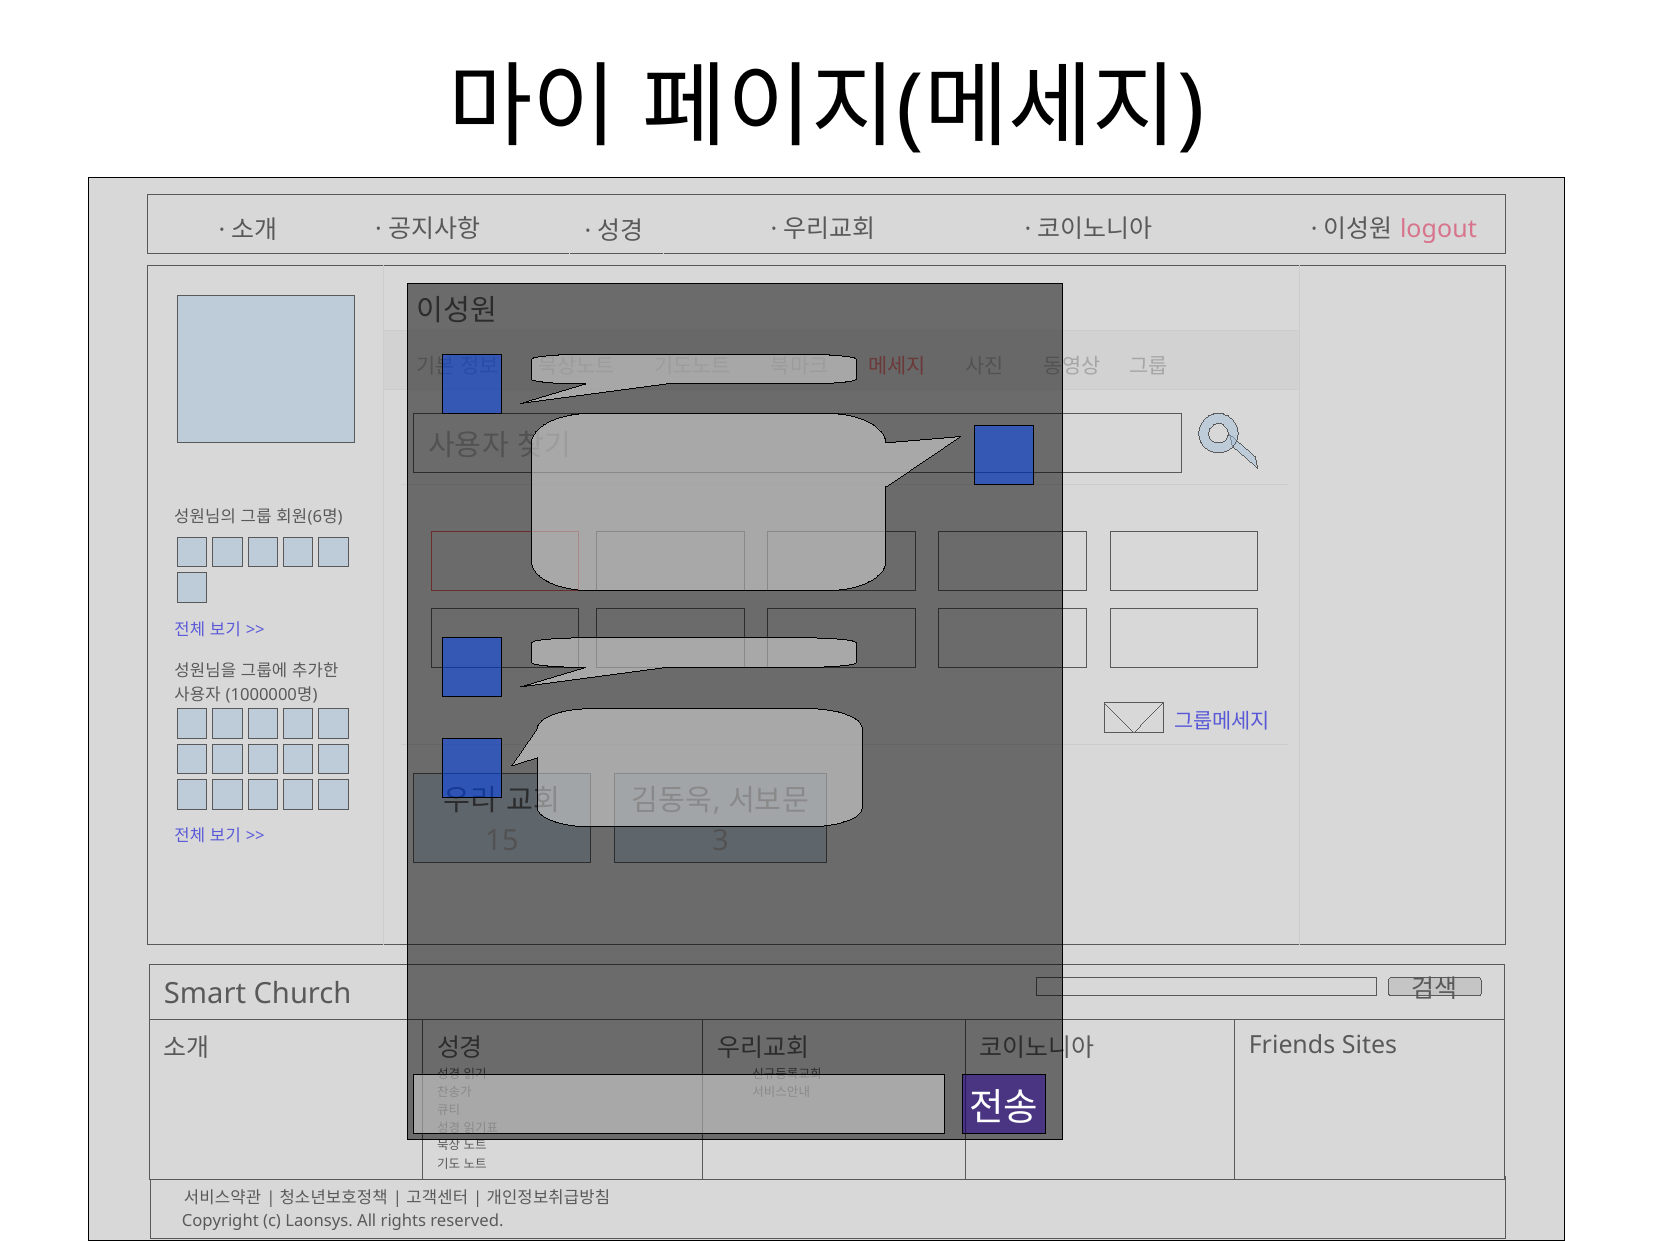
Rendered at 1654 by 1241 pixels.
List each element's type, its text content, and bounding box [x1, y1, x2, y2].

text_box 전송 [962, 1074, 1046, 1134]
title 마이 페이지(메세지) [82, 42, 1571, 155]
text_box [88, 177, 1565, 1241]
